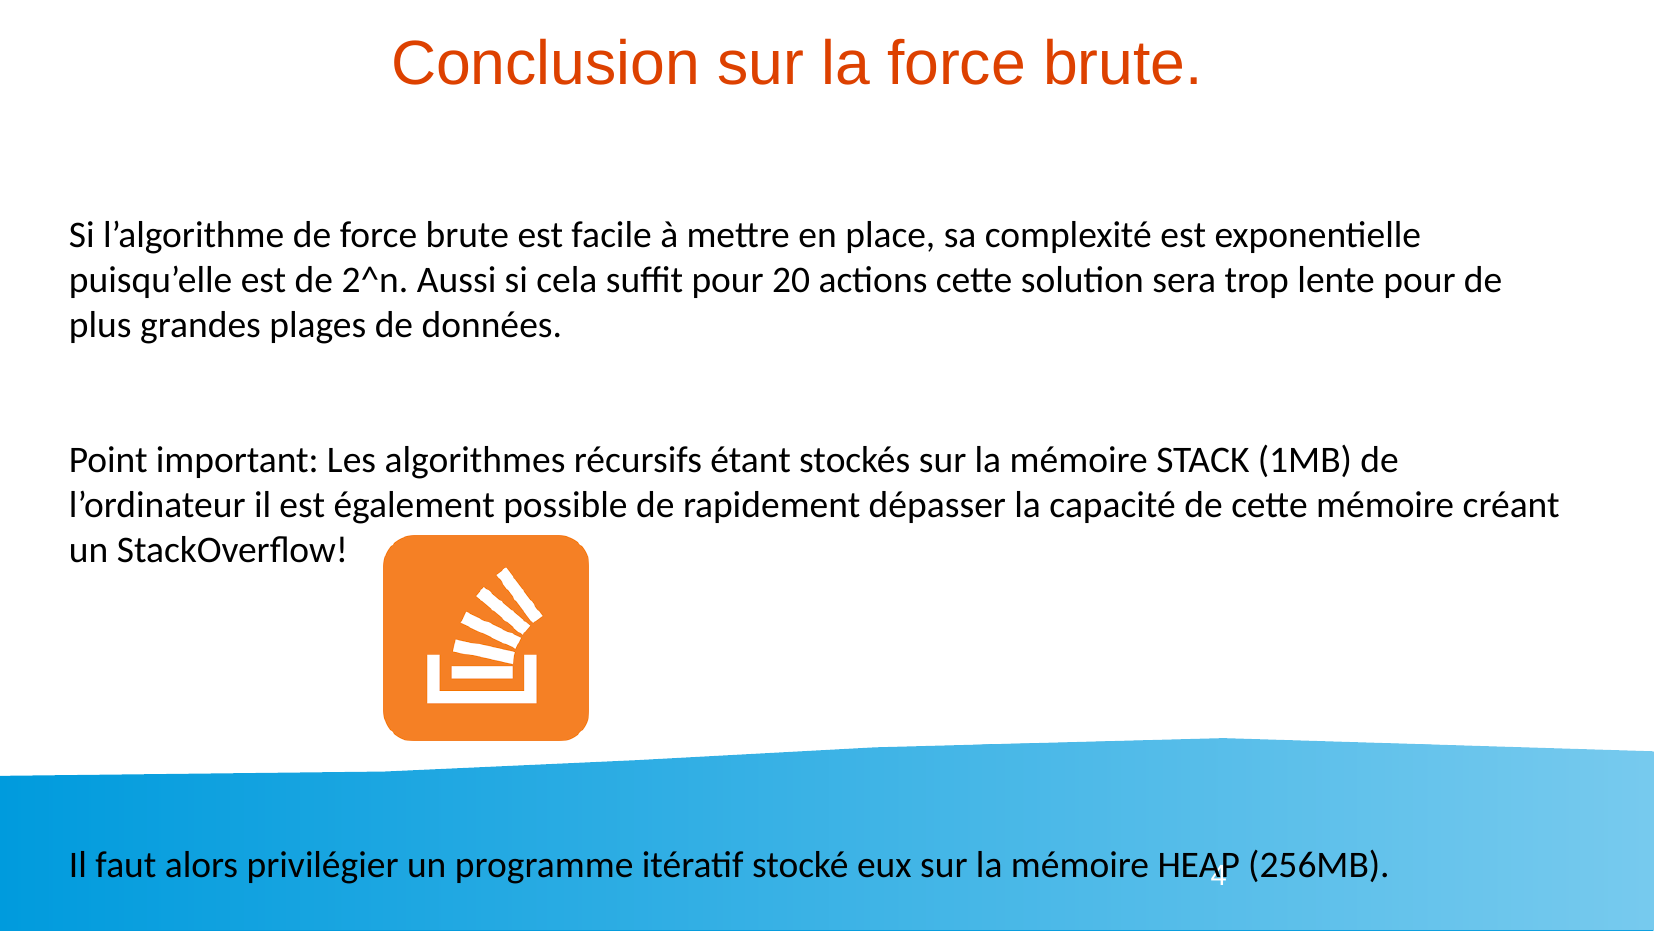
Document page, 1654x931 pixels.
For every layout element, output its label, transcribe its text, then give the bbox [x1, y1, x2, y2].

text_box Si l’algorithme de force brute est facile à mettre en place, sa complexité est exponentielle puisqu’elle est de 2^n. Aussi si cela suffit pour 20 actions cette solution sera trop lente pour de plus grandes plages de données. Point important: Les algorithmes récursifs étant stockés sur la mémoire STACK (1MB) de l’ordinateur il est également possible de rapidement dépasser la capacité de cette mémoire créant un StackOverflow! Il faut alors privilégier un programme itératif stocké eux sur la mémoire HEAP (256MB). [53, 202, 1583, 900]
text_box Conclusion sur la force brute. [0, 0, 1625, 148]
picture [383, 535, 589, 741]
